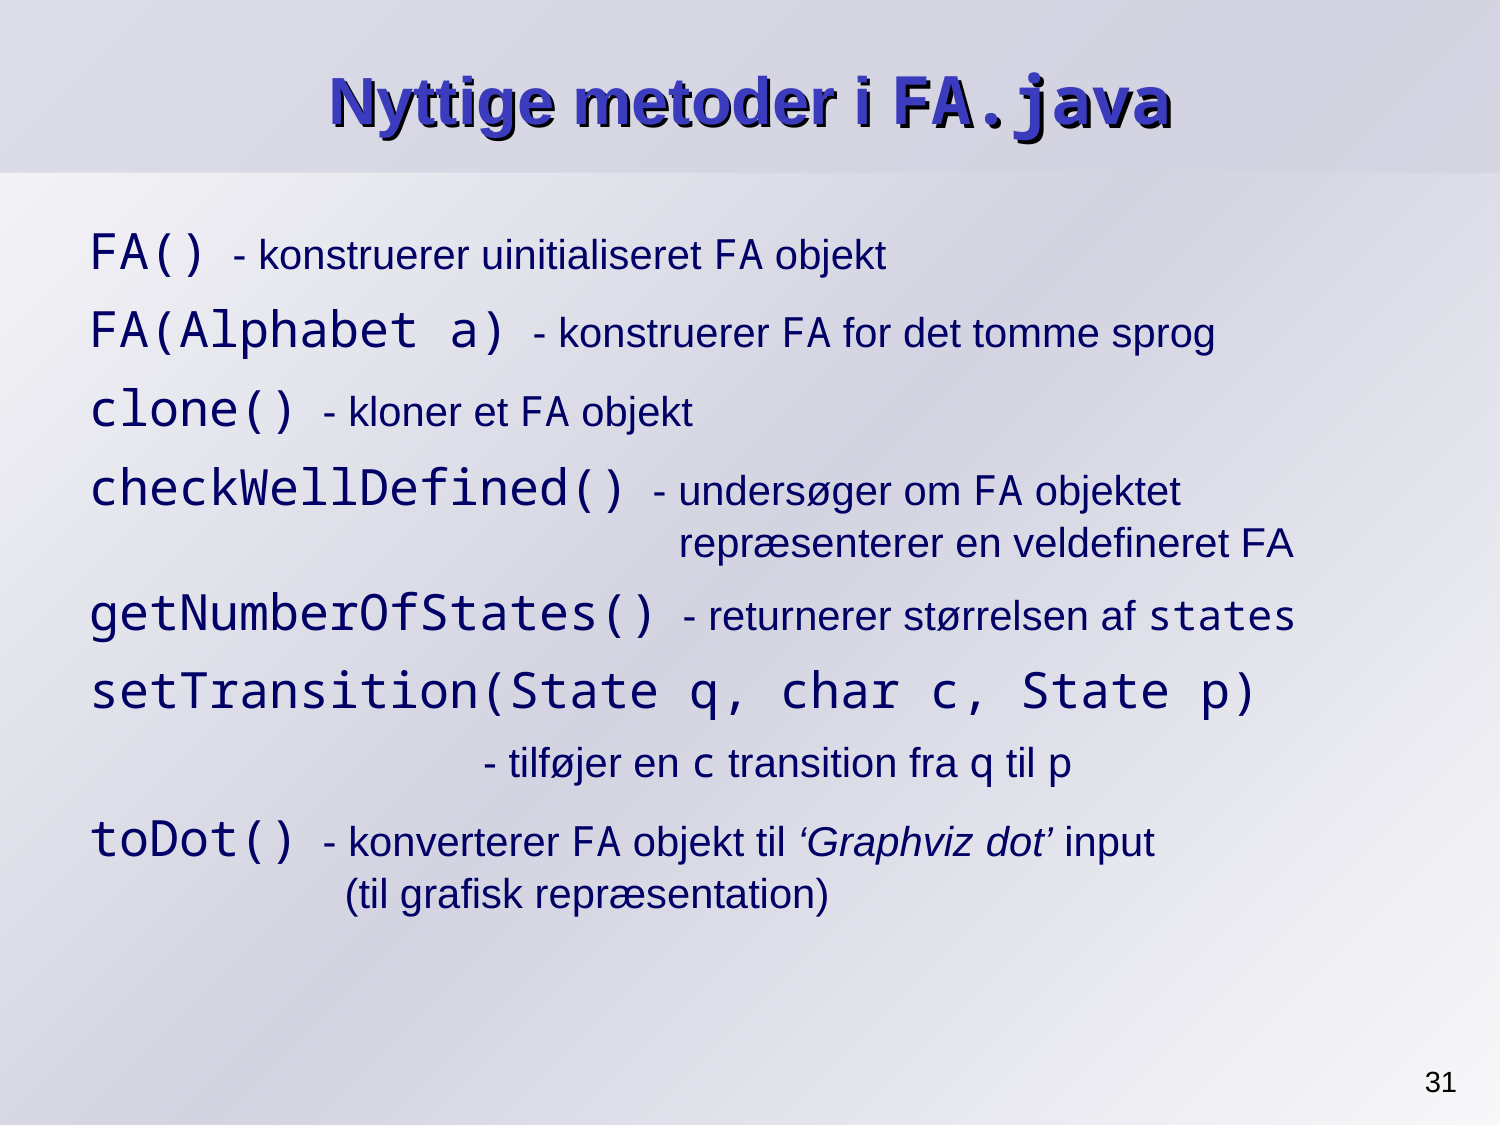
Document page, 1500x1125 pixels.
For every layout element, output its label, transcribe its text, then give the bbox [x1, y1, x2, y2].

list FA() - konstruerer uinitialiseret FA objekt FA(Alphabet a) - konstruerer FA for det tomme sprog clone() - kloner et FA objekt checkWellDefined() - undersøger om FA objektet repræsenterer en veldefineret FA getNumberOfStates() - returnerer størrelsen af states setTransition(State q, char c, State p) - tilføjer en c transition fra q til p toDot() - konverterer FA objekt til ‘Graphviz dot’ input (til grafisk repræsentation) [74, 208, 1459, 1048]
title Nyttige metoder i FA.java [75, 24, 1426, 173]
